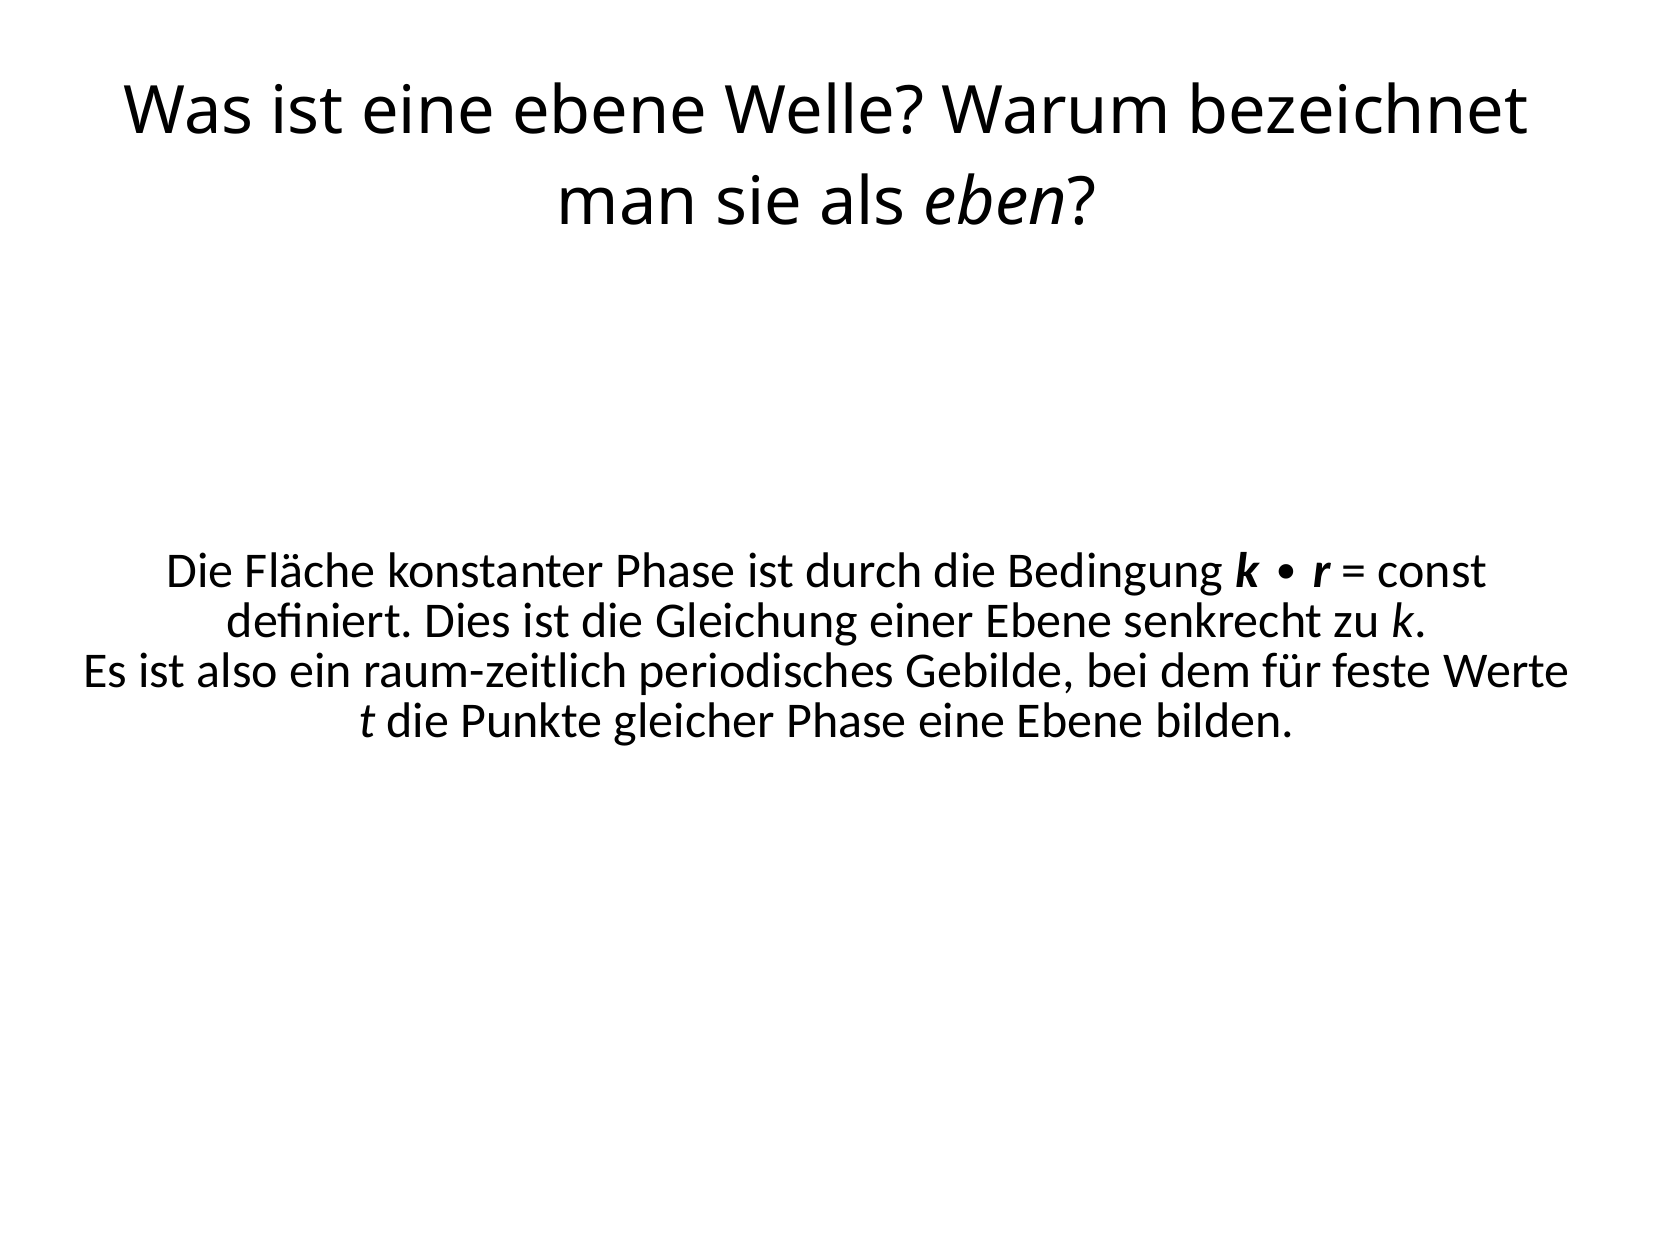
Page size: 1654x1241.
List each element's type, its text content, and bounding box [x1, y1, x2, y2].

title Was ist eine ebene Welle? Warum bezeichnet man sie als eben? [82, 49, 1571, 257]
subtitle Die Fläche konstanter Phase ist durch die Bedingung k ∙ r = const definiert. Dies ist die Gleichung einer Ebene senkrecht zu k. Es ist also ein raum-zeitlich periodisches Gebilde, bei dem für feste Werte t die Punkte gleicher Phase eine Ebene bilden. [82, 290, 1571, 1010]
